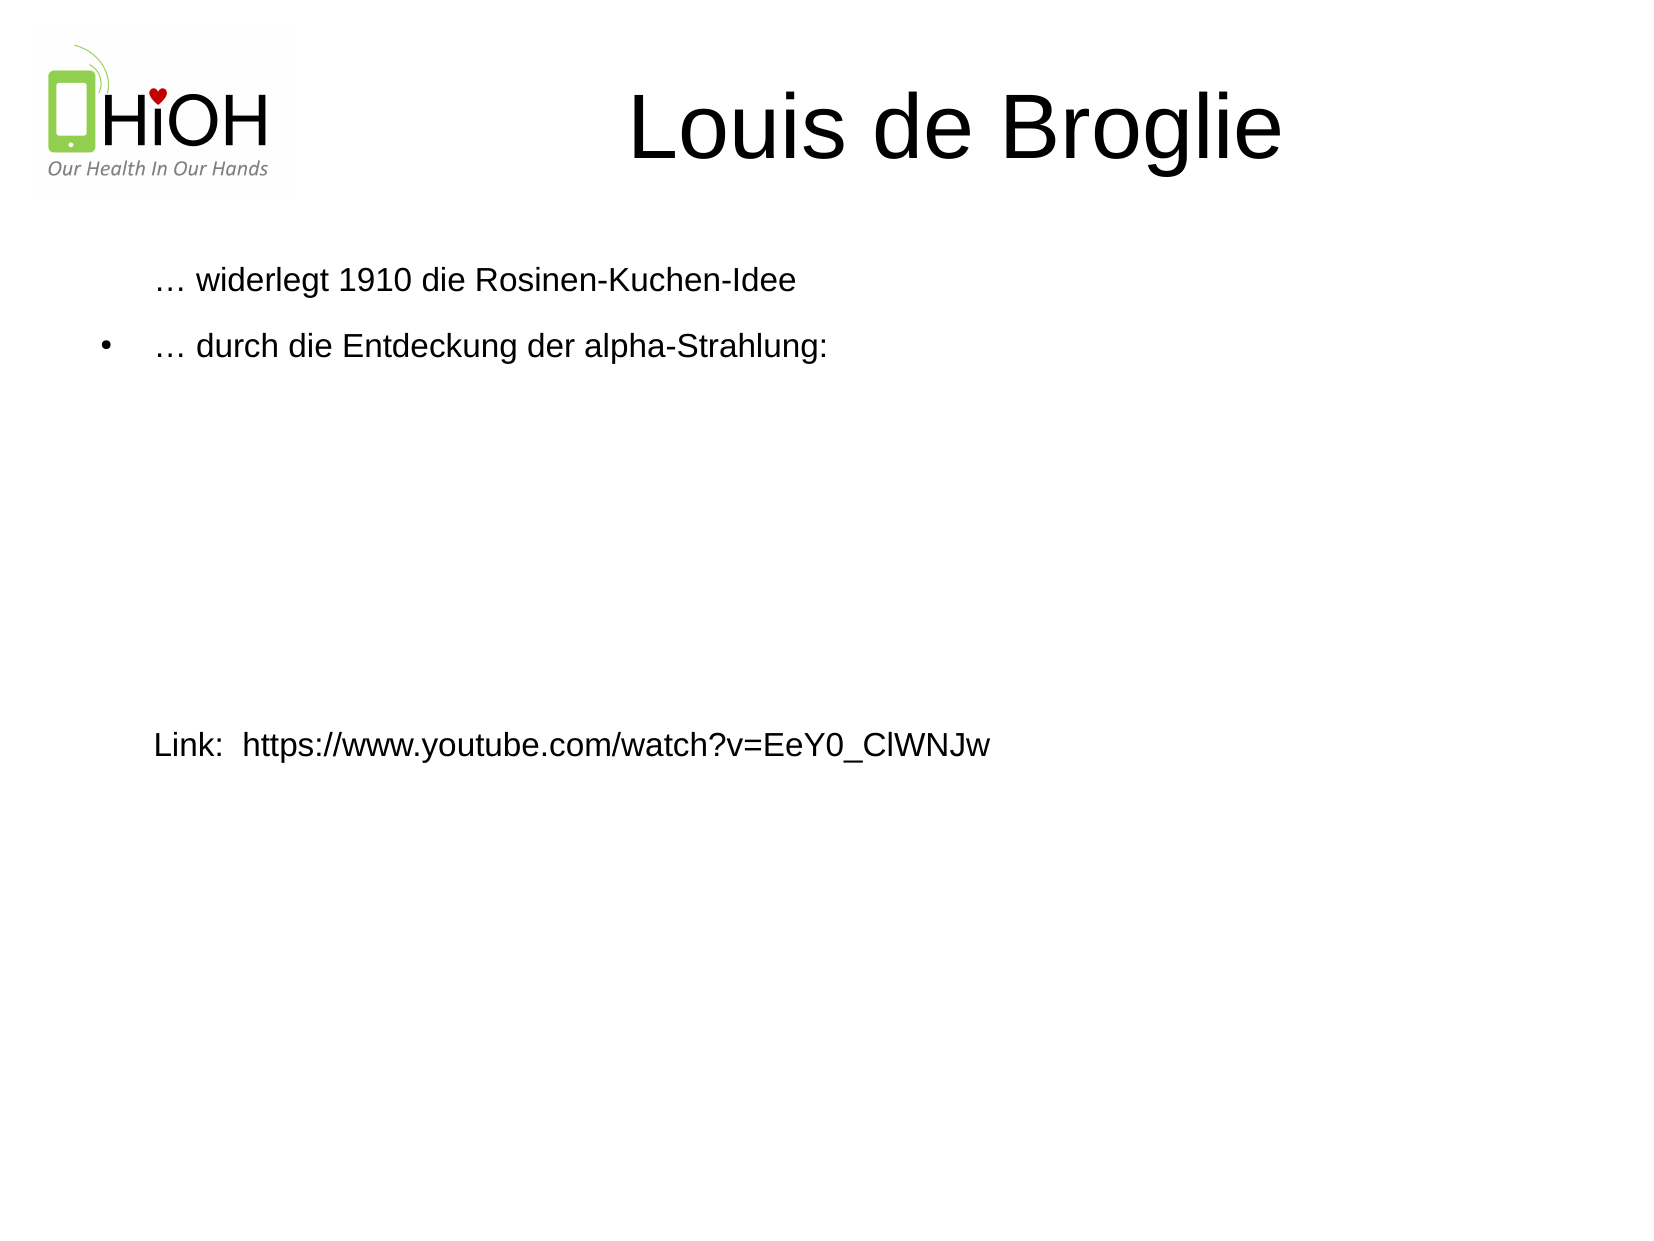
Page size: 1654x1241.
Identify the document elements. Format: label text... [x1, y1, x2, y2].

title Louis de Broglie [212, 23, 1654, 231]
list … widerlegt 1910 die Rosinen-Kuchen-Idee … durch die Entdeckung der alpha-Strahlung: Link: https://www.youtube.com/watch?v=EeY0_ClWNJw [82, 261, 1571, 981]
picture [31, 30, 296, 201]
